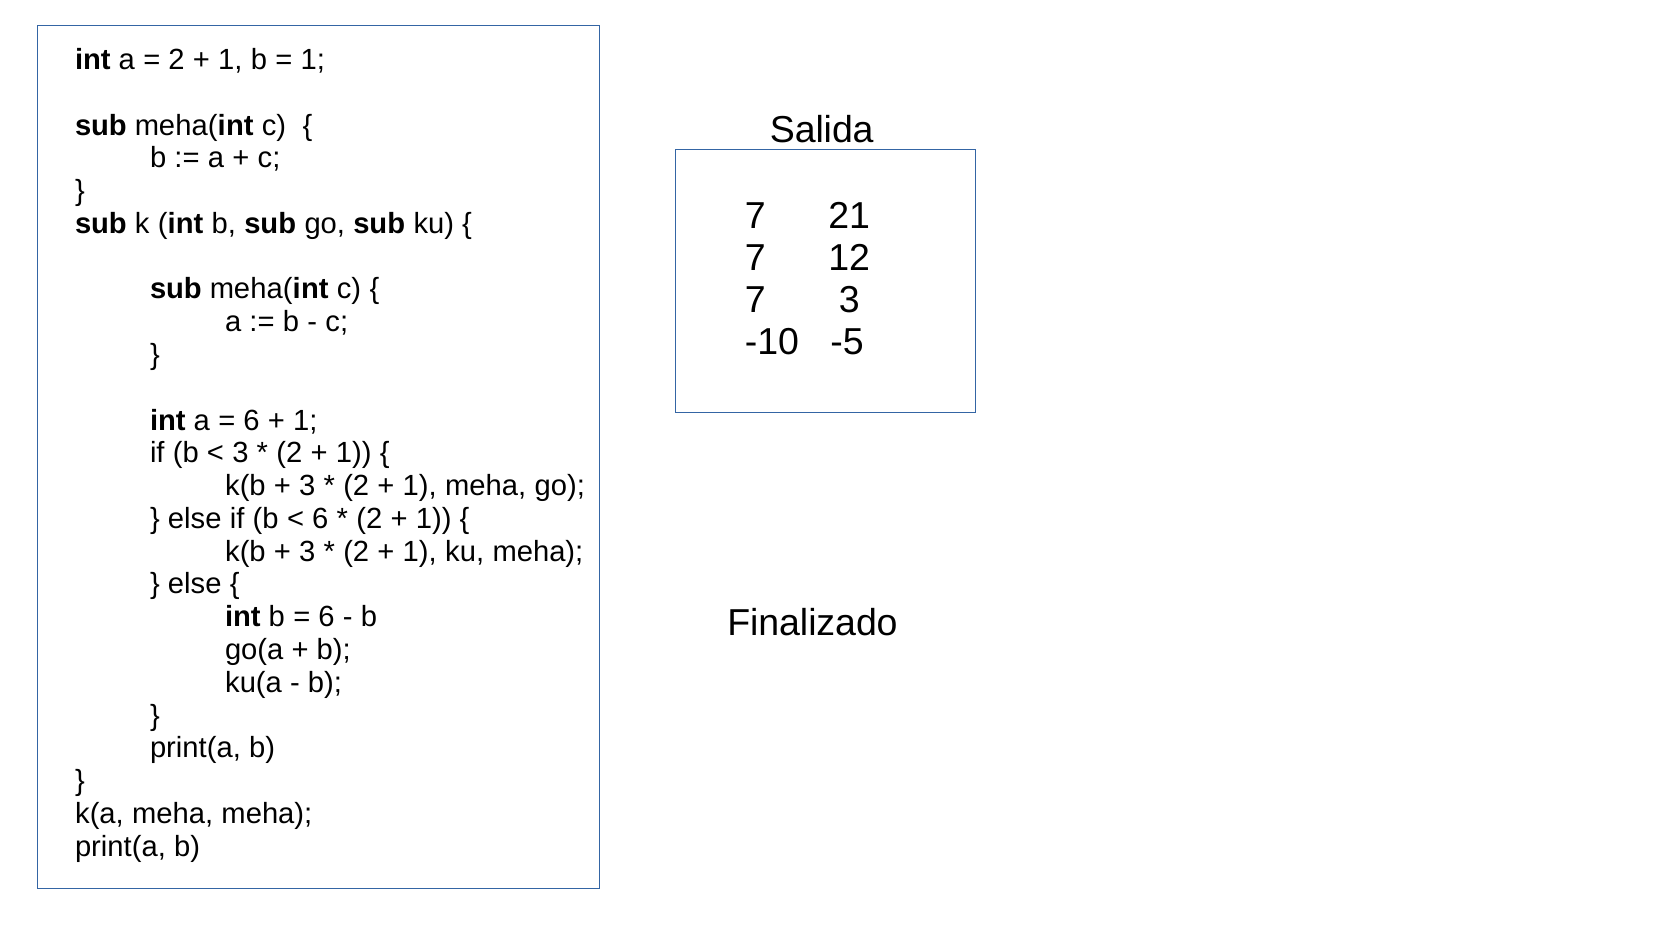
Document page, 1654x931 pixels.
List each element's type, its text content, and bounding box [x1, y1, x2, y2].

subtitle int a = 2 + 1, b = 1; sub meha(int c) { b := a + c; } sub k (int b, sub go, sub ku) { sub meha(int c) { a := b - c; } int a = 6 + 1; if (b < 3 * (2 + 1)) { k(b + 3 * (2 + 1), meha, go); } else if (b < 6 * (2 + 1)) { k(b + 3 * (2 + 1), ku, meha); } else { int b = 6 - b go(a + b); ku(a - b); } print(a, b) } k(a, meha, meha); print(a, b) [75, 43, 638, 863]
text_box Finalizado [712, 594, 913, 652]
text_box 7 21 7 12 7 3 -10 -5 [730, 187, 900, 371]
text_box Salida [755, 100, 889, 158]
